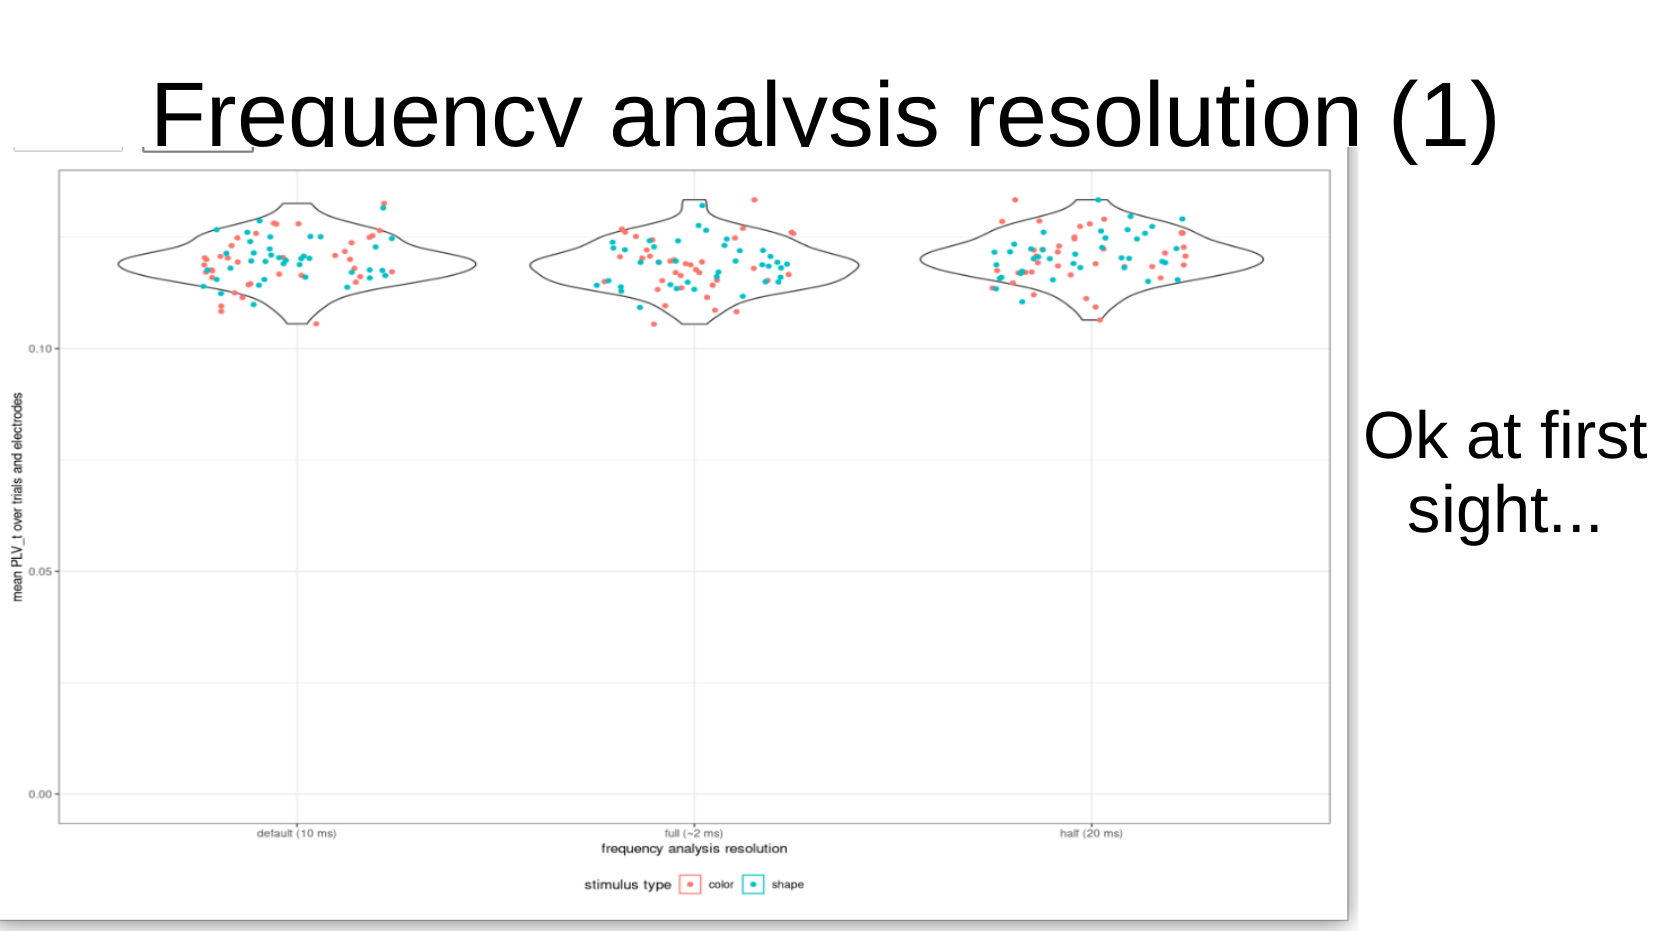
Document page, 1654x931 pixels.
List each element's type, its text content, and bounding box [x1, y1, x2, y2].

title Frequency analysis resolution (1) [82, 37, 1571, 177]
picture [0, 147, 1359, 931]
subtitle Ok at first sight... [1359, 177, 1654, 768]
